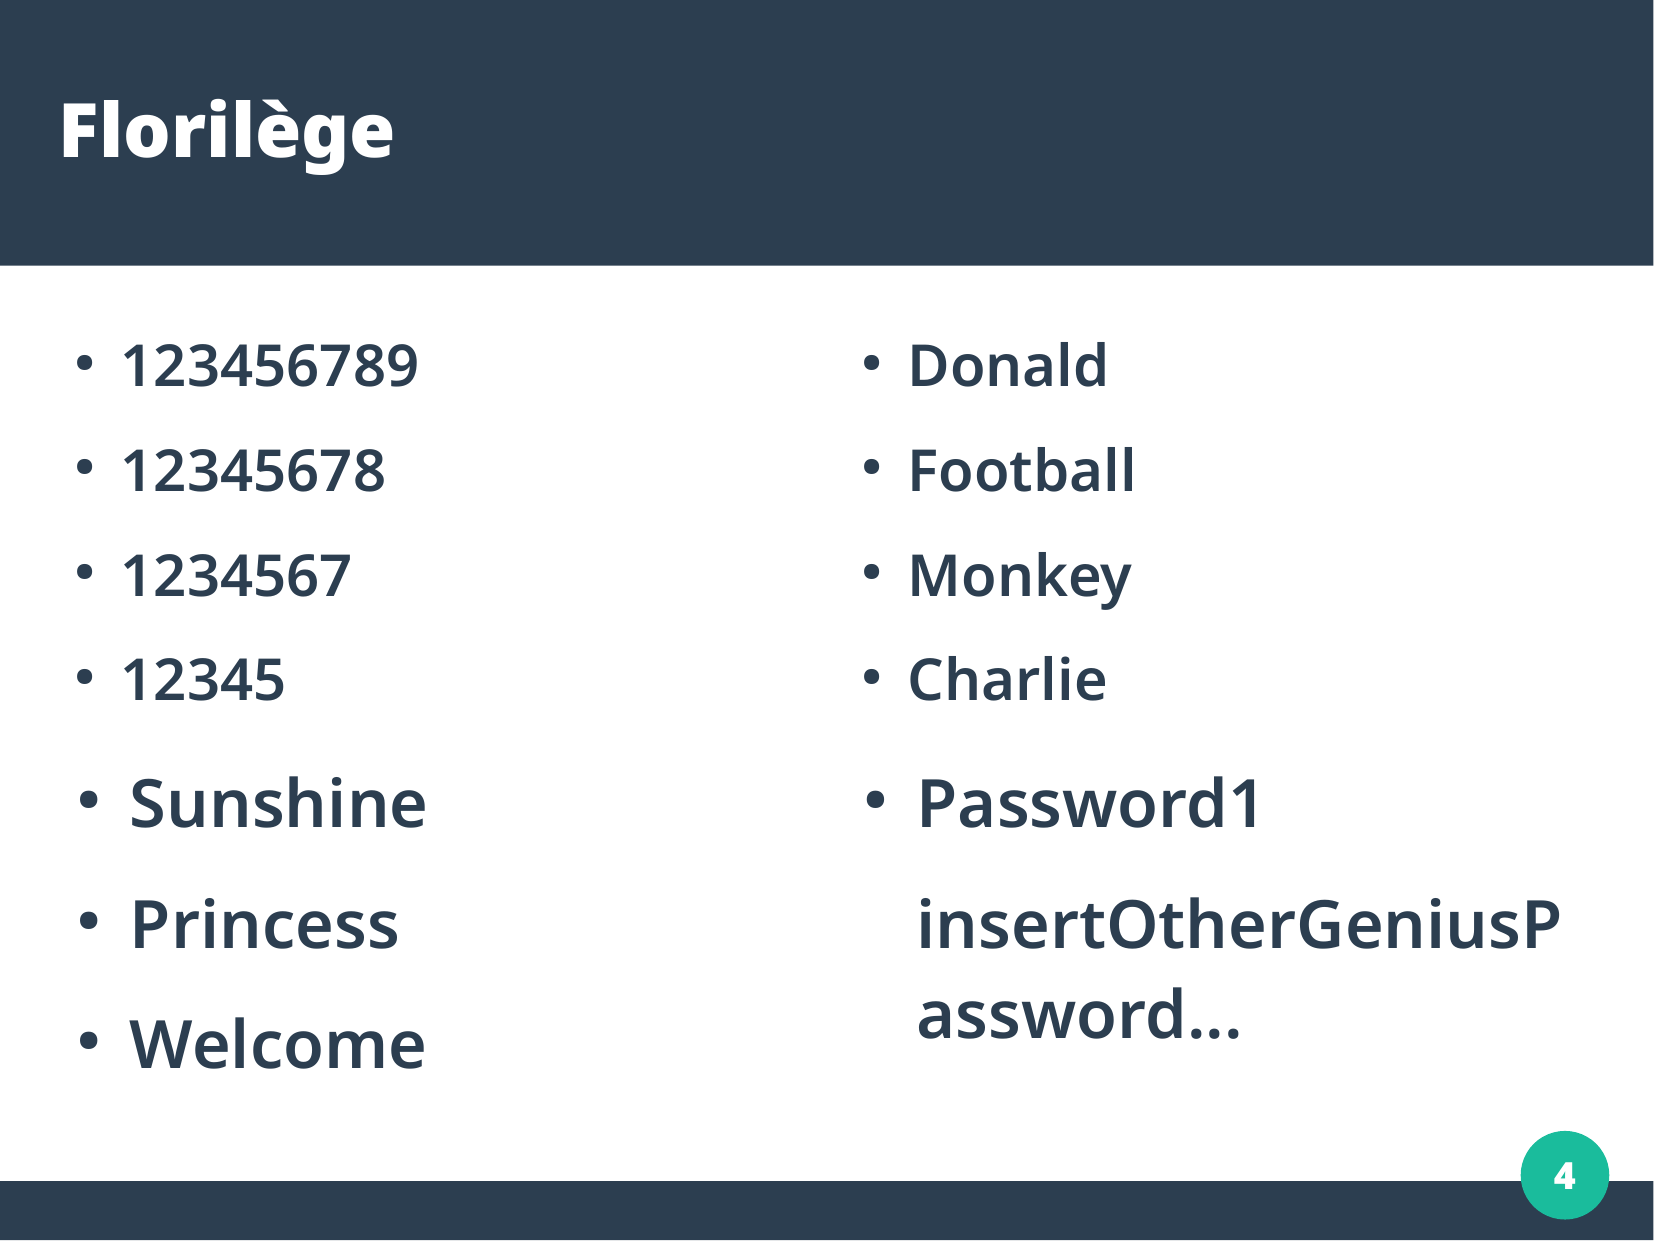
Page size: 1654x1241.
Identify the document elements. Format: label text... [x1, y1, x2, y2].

list Password1 insertOtherGeniusPassword... [845, 756, 1596, 1151]
list Donald Football Monkey Charlie [845, 324, 1596, 720]
title Florilège [59, 49, 1595, 207]
list Sunshine Princess Welcome [59, 756, 809, 1151]
list 123456789 12345678 1234567 12345 [59, 324, 809, 720]
